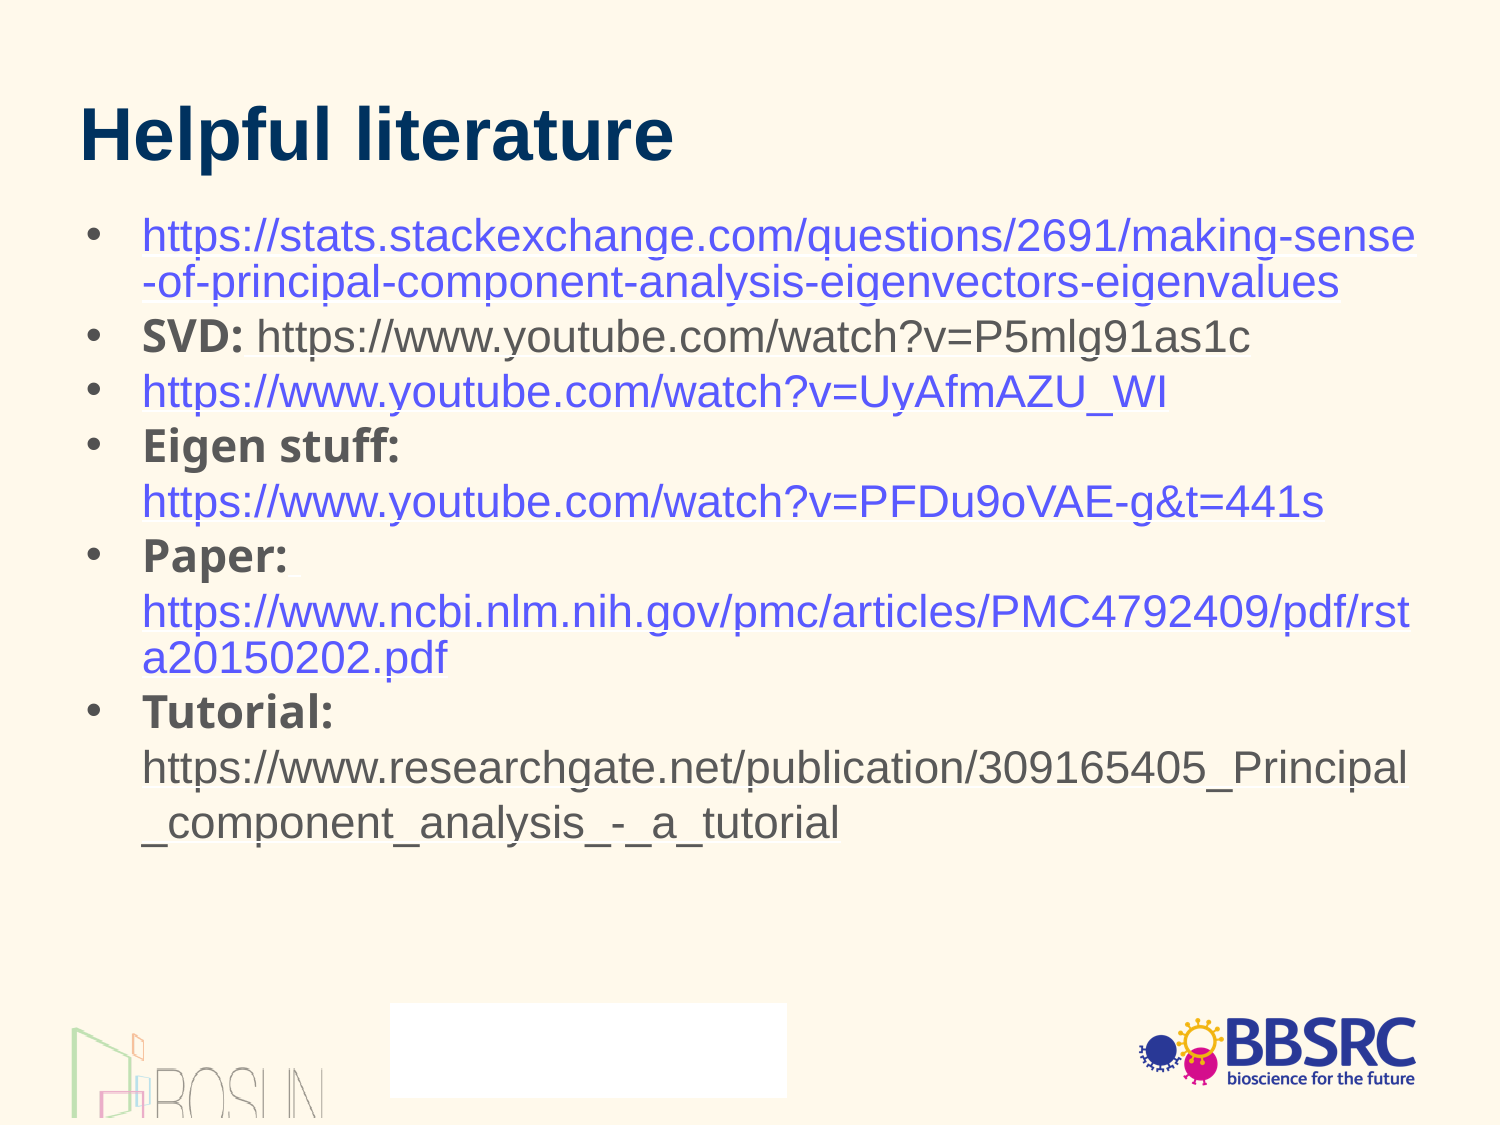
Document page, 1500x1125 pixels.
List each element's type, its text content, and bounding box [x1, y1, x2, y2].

picture [64, 969, 336, 1118]
text_box https://stats.stackexchange.com/questions/2691/making-sense-of-principal-component-analysis-eigenvectors-eigenvalues SVD: https://www.youtube.com/watch?v=P5mlg91as1c https://www.youtube.com/watch?v=UyAfmAZU_WI Eigen stuff: https://www.youtube.com/watch?v=PFDu9oVAE-g&t=441s Paper: https://www.ncbi.nlm.nih.gov/pmc/articles/PMC4792409/pdf/rsta20150202.pdf Tutorial: https://www.researchgate.net/publication/309165405_Principal_component_analysis_-_a_tutorial [70, 198, 1434, 886]
picture [1137, 1014, 1416, 1092]
text_box Helpful literature [64, 78, 1425, 185]
